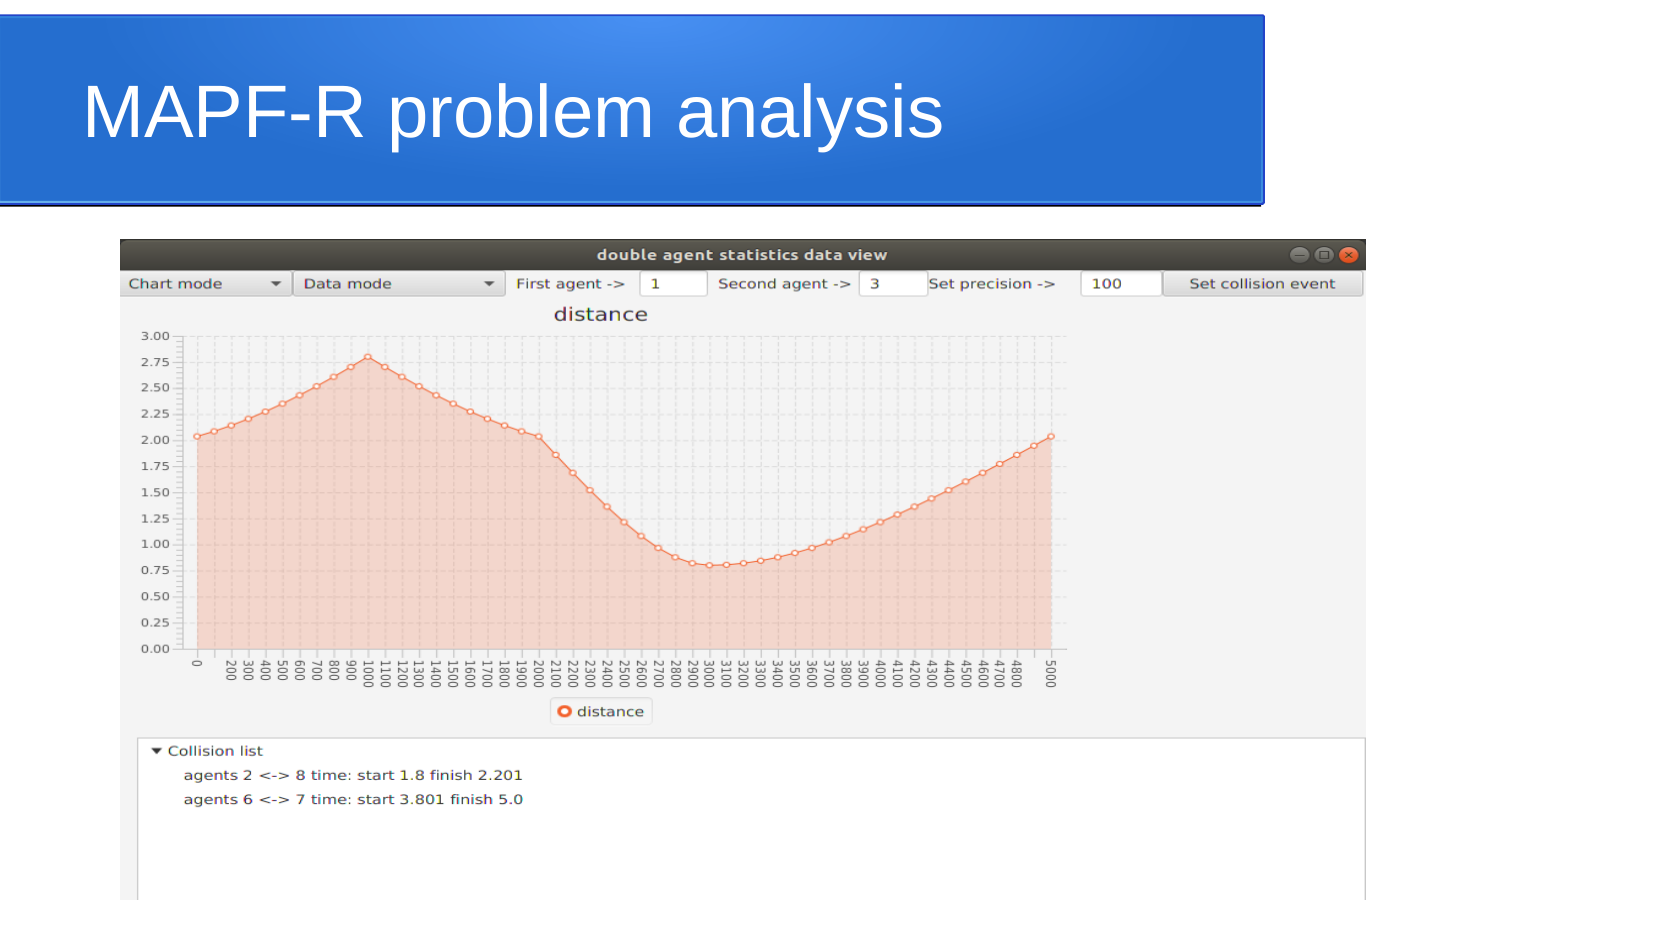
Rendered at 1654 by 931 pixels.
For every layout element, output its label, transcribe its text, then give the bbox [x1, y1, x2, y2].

title MAPF-R problem analysis [82, 35, 1235, 189]
picture [120, 239, 1366, 901]
